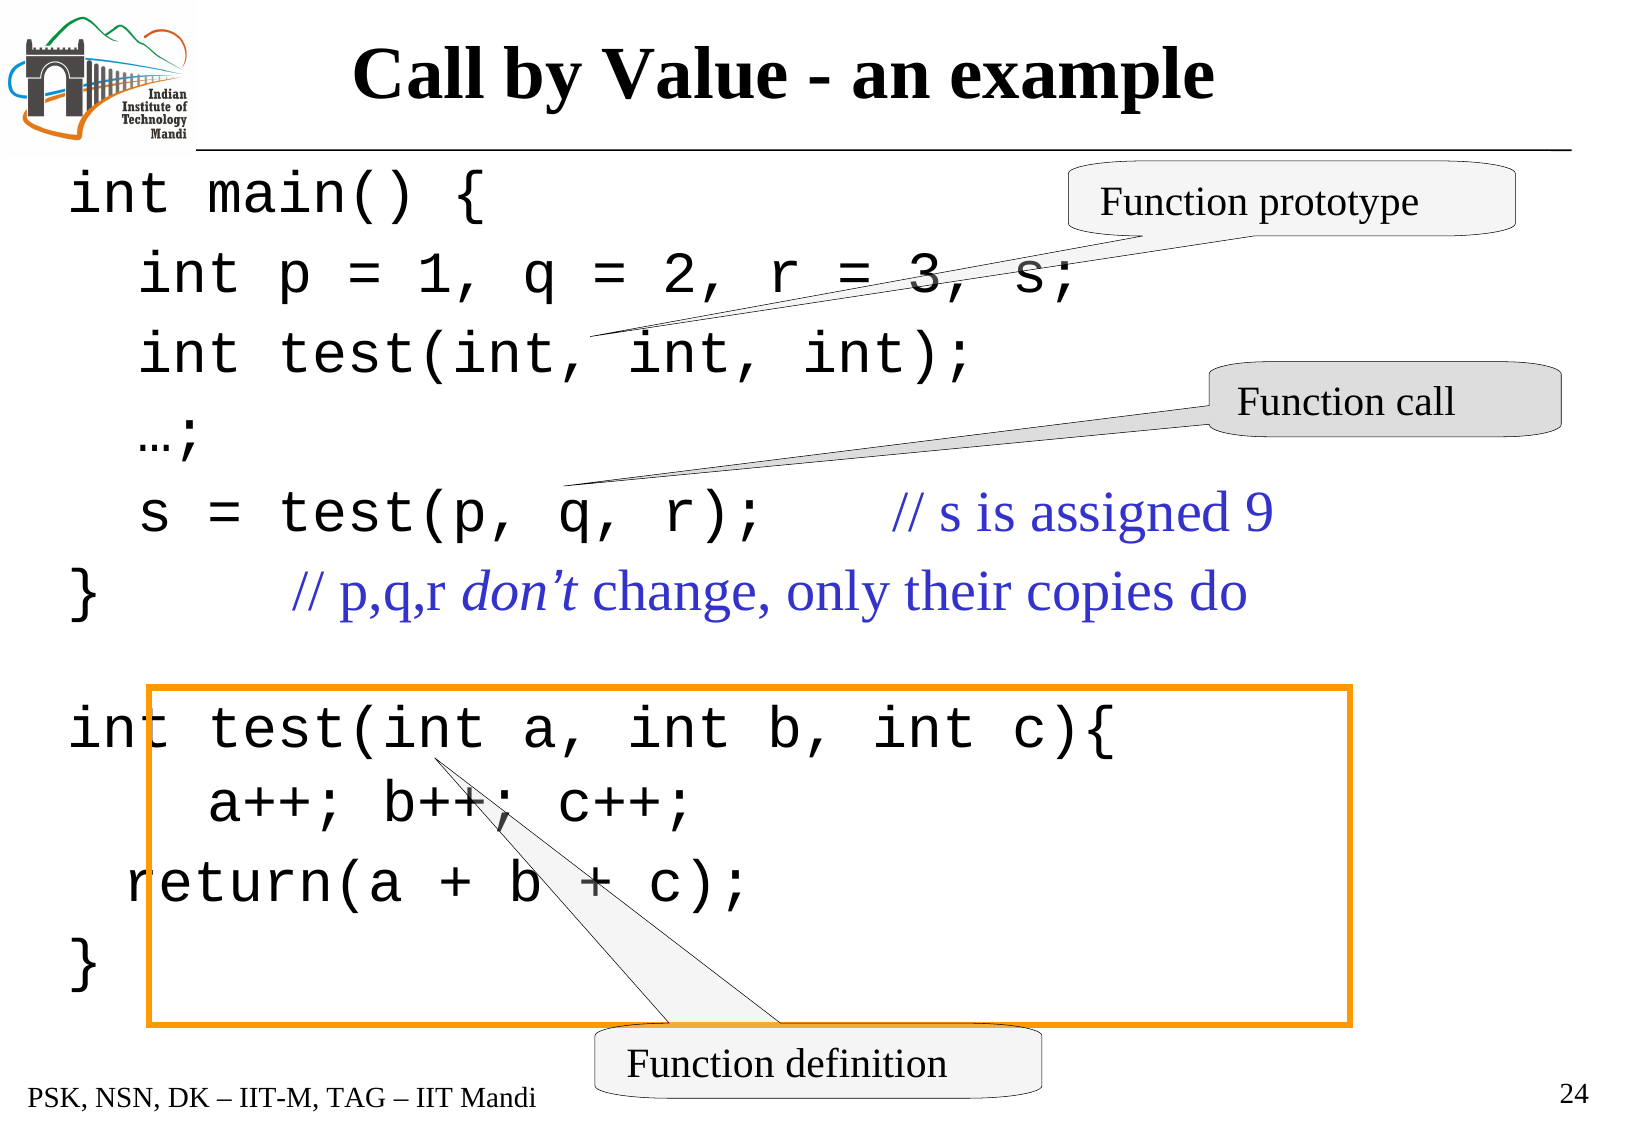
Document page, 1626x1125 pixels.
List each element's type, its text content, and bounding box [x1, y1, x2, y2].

title Call by Value - an example [139, 0, 1581, 138]
list int main() { int p = 1, q = 2, r = 3, s; int test(int, int, int); …; s = test(p, q, r); // s is assigned 9 } // p,q,r don’t change, only their copies do int test(int a, int b, int c){ a++; b++; c++; return(a + b + c); } [152, 691, 1347, 1022]
text_box Function prototype [590, 160, 1516, 337]
text_box Function call [563, 361, 1562, 487]
text_box Function definition [434, 757, 1042, 1099]
list int main() { int p = 1, q = 2, r = 3, s; int test(int, int, int); …; s = test(p, q, r); // s is assigned 9 } // p,q,r don’t change, only their copies do int test(int a, int b, int c){ a++; b++; c++; return(a + b + c); } [67, 162, 1571, 1025]
picture [1, 0, 196, 156]
